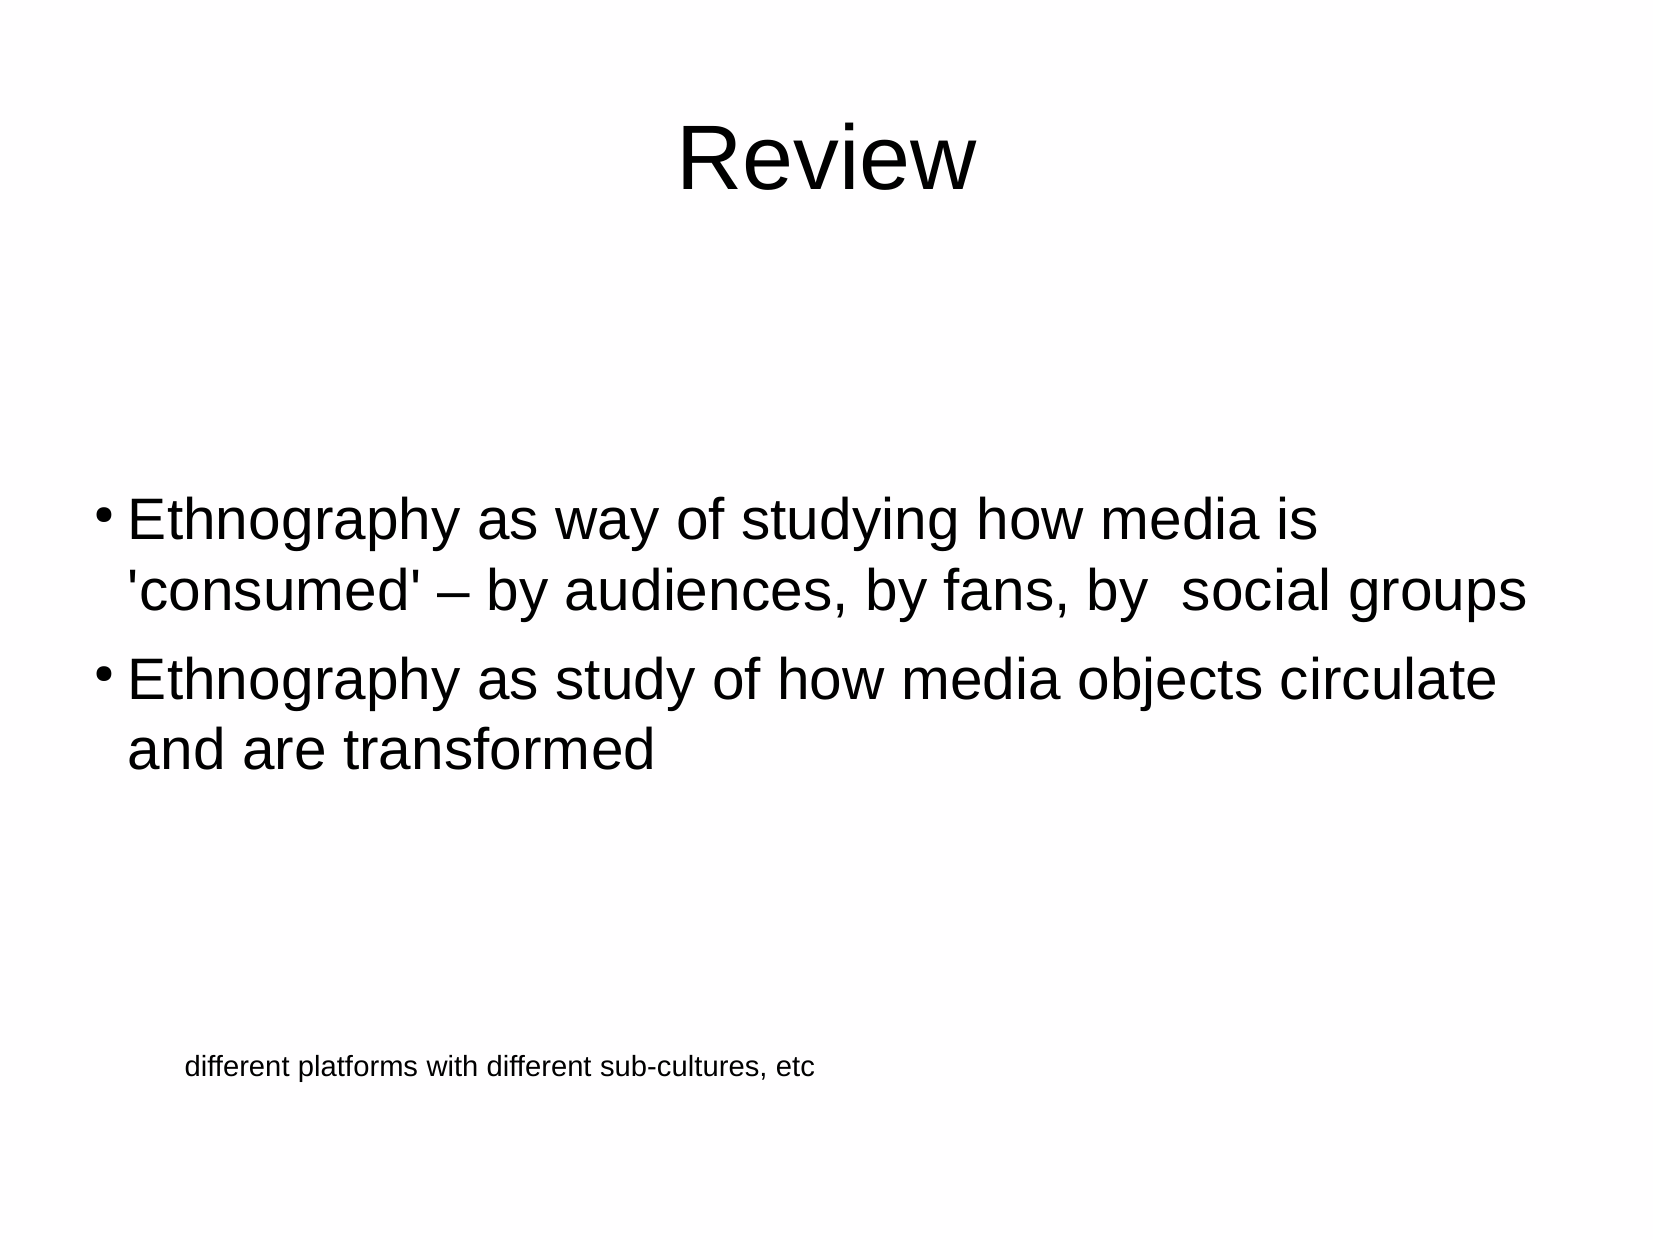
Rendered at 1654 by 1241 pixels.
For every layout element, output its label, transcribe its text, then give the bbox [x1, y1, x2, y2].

list Ethnography as way of studying how media is 'consumed' – by audiences, by fans, by social groups Ethnography as study of how media objects circulate and are transformed [82, 481, 1571, 819]
text_box different platforms with different sub-cultures, etc [169, 1031, 941, 1093]
title Review [82, 49, 1571, 257]
